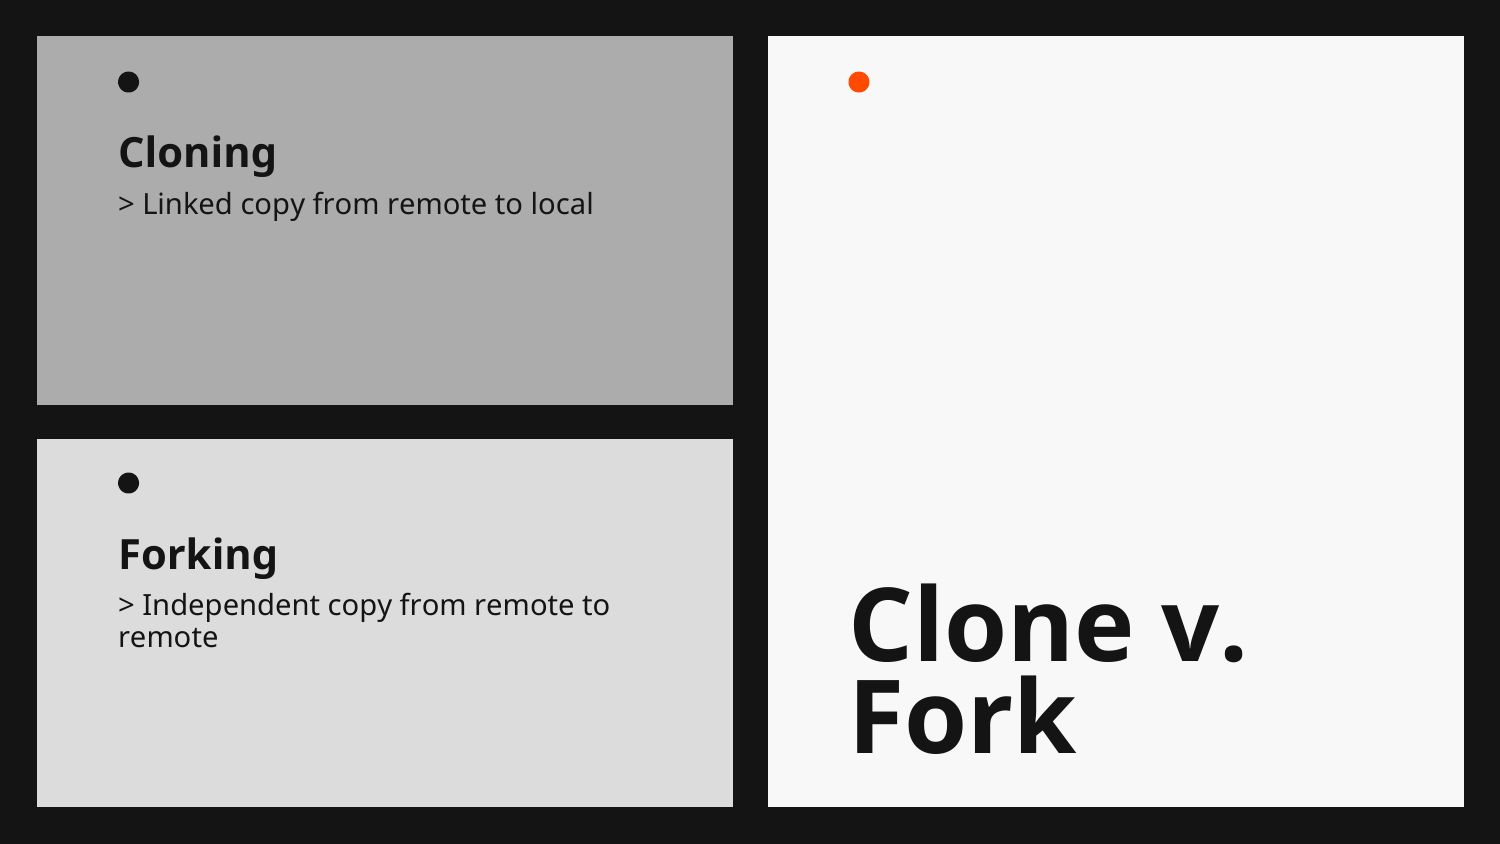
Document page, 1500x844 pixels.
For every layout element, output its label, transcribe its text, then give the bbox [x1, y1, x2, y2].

subtitle > Linked copy from remote to local [118, 189, 614, 345]
subtitle > Independent copy from remote to remote [118, 590, 635, 747]
title Forking [118, 524, 465, 577]
title Clone v. Fork [848, 543, 1389, 773]
title Cloning [118, 122, 465, 176]
text_box [118, 71, 140, 93]
text_box [118, 472, 140, 494]
text_box [848, 71, 870, 93]
